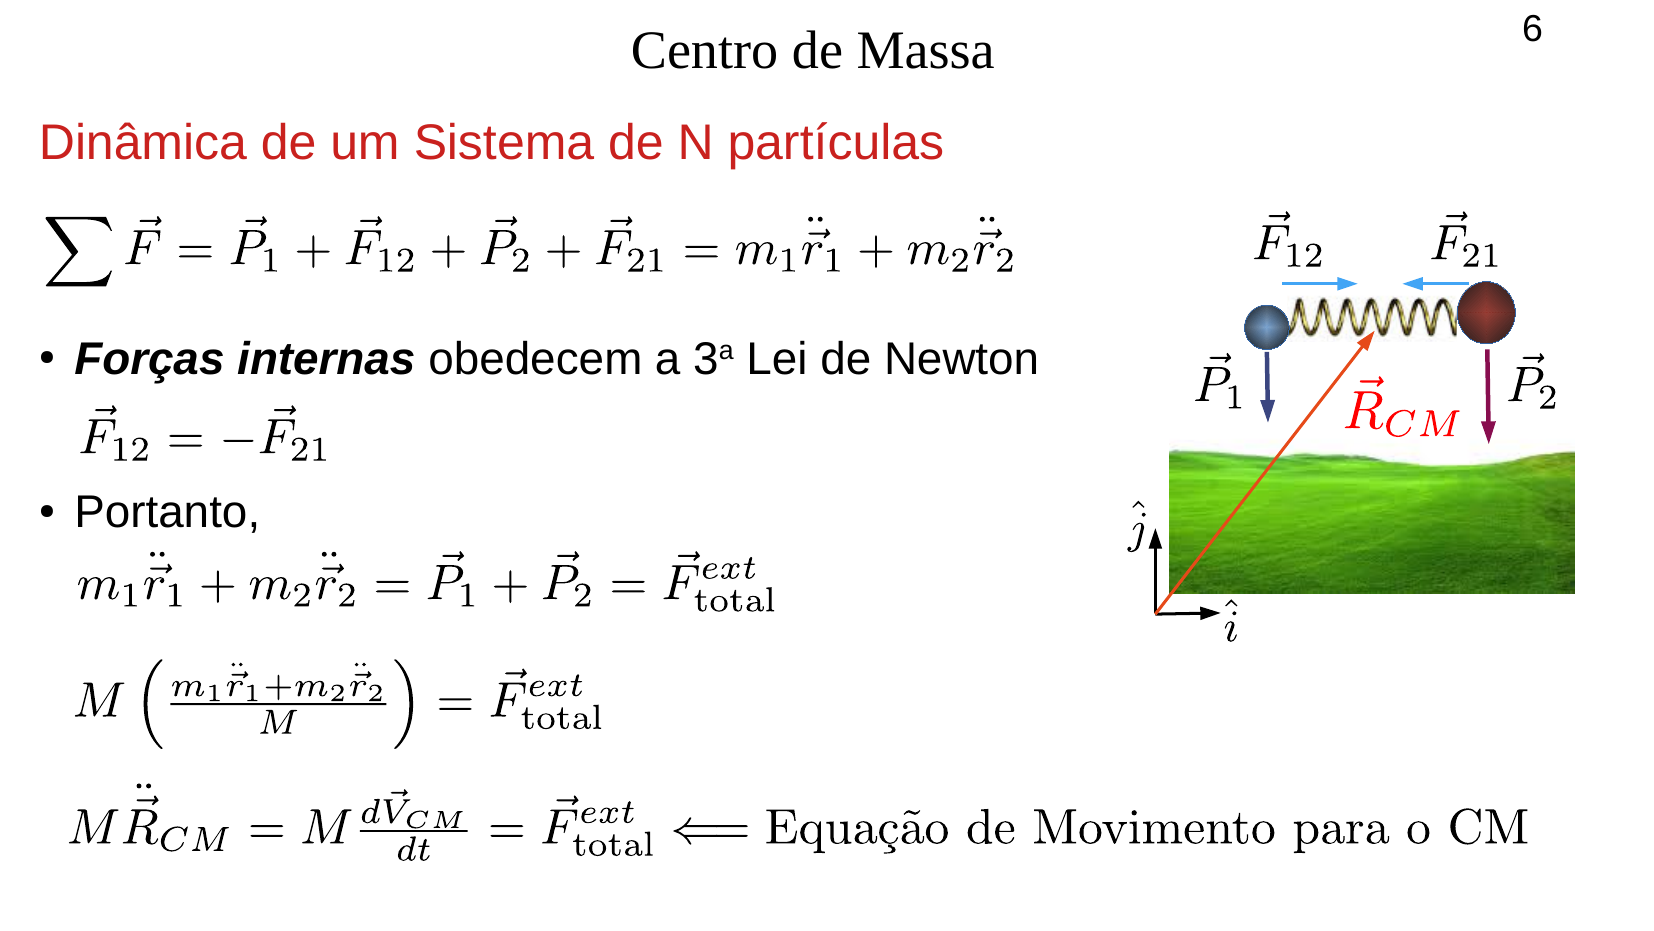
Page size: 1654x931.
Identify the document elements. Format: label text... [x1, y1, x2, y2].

picture [1169, 288, 1575, 594]
picture [1219, 599, 1238, 642]
text_box [1457, 281, 1516, 344]
picture [41, 214, 1015, 289]
picture [76, 551, 775, 612]
text_box 18 [1507, 0, 1654, 71]
text_box Dinâmica de um Sistema de N partículas Forças internas obedecem a 3a Lei de Newton Portanto, [24, 107, 1621, 597]
picture [1125, 499, 1148, 554]
picture [64, 781, 1530, 863]
picture [1250, 209, 1324, 269]
text_box Centro de Massa [616, 0, 1038, 88]
picture [76, 403, 328, 463]
text_box [1244, 305, 1290, 350]
picture [70, 657, 604, 751]
picture [1427, 209, 1500, 269]
